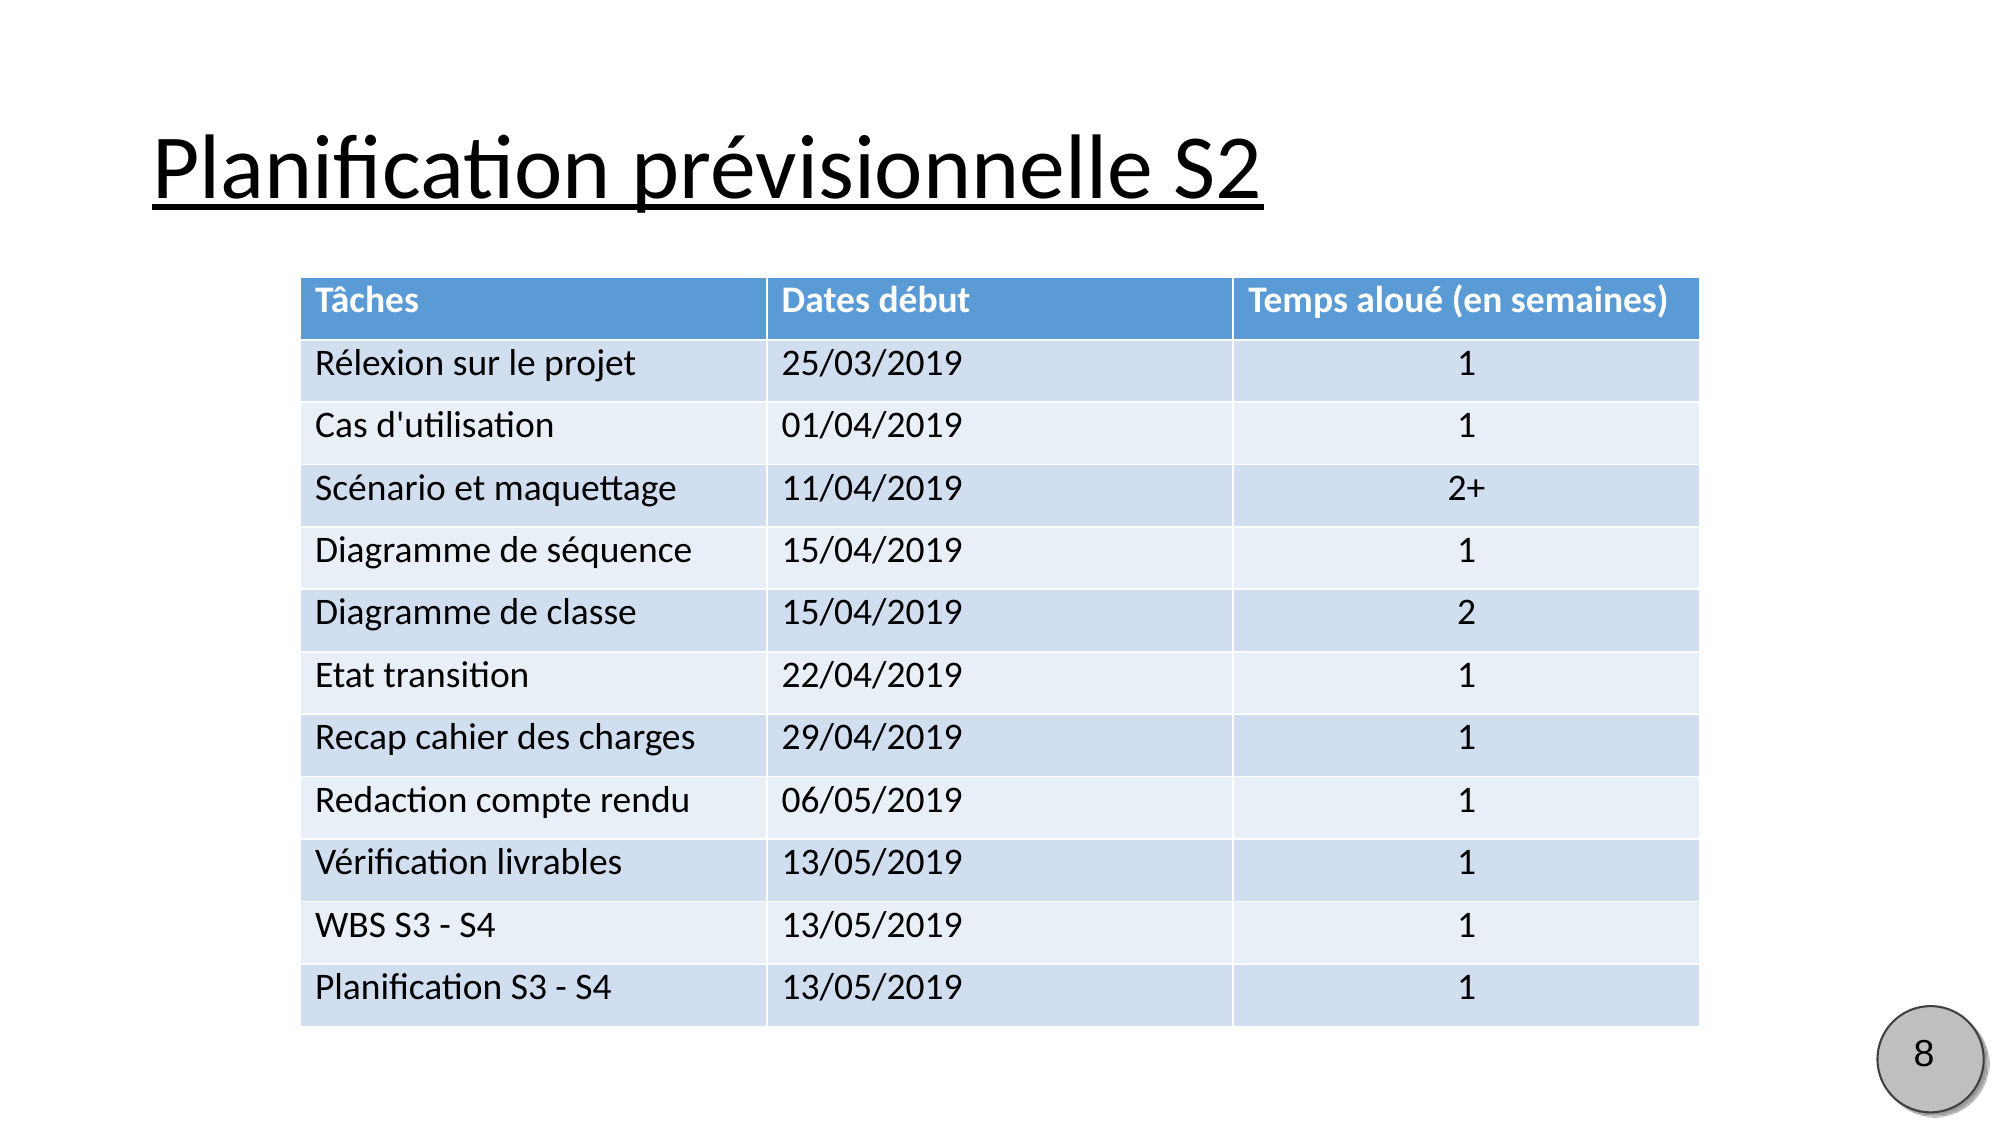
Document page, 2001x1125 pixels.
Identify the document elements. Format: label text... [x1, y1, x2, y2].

table_cell 06/05/2019 [768, 777, 1232, 838]
table_cell Planification S3 - S4 [301, 965, 766, 1026]
table_cell Diagramme de séquence [301, 528, 766, 588]
table_cell 01/04/2019 [768, 403, 1232, 464]
table_cell 1 [1234, 528, 1699, 588]
table_cell 1 [1234, 902, 1699, 963]
table_cell 29/04/2019 [768, 715, 1232, 776]
table_cell 1 [1234, 715, 1699, 776]
table_cell Etat transition [301, 653, 766, 713]
table_cell 2 [1234, 590, 1699, 651]
table_cell Rélexion sur le projet [301, 341, 766, 401]
table_cell Diagramme de classe [301, 590, 766, 651]
table_cell Cas d'utilisation [301, 403, 766, 464]
table_cell 2+ [1234, 465, 1699, 526]
table_cell 11/04/2019 [768, 465, 1232, 526]
table_cell Scénario et maquettage [301, 465, 766, 526]
table_cell 13/05/2019 [768, 840, 1232, 901]
text_box Planification prévisionnelle S2 [137, 59, 1863, 278]
table_header Dates début [768, 278, 1232, 339]
table_cell 22/04/2019 [768, 653, 1232, 713]
table_cell 1 [1234, 840, 1699, 901]
table_cell Redaction compte rendu [301, 777, 766, 838]
table_header Tâches [301, 278, 766, 339]
table_cell 1 [1234, 653, 1699, 713]
table_cell WBS S3 - S4 [301, 902, 766, 963]
table_cell Recap cahier des charges [301, 715, 766, 776]
table_cell 13/05/2019 [768, 965, 1232, 1026]
table_cell 25/03/2019 [768, 341, 1232, 401]
table_cell 13/05/2019 [768, 902, 1232, 963]
table_cell 15/04/2019 [768, 528, 1232, 588]
table_cell 15/04/2019 [768, 590, 1232, 651]
table_cell 1 [1234, 341, 1699, 401]
table_cell 1 [1234, 777, 1699, 838]
table_header Temps aloué (en semaines) [1234, 278, 1699, 339]
table_cell 1 [1234, 965, 1699, 1026]
table_cell Vérification livrables [301, 840, 766, 901]
table_cell 1 [1234, 403, 1699, 464]
